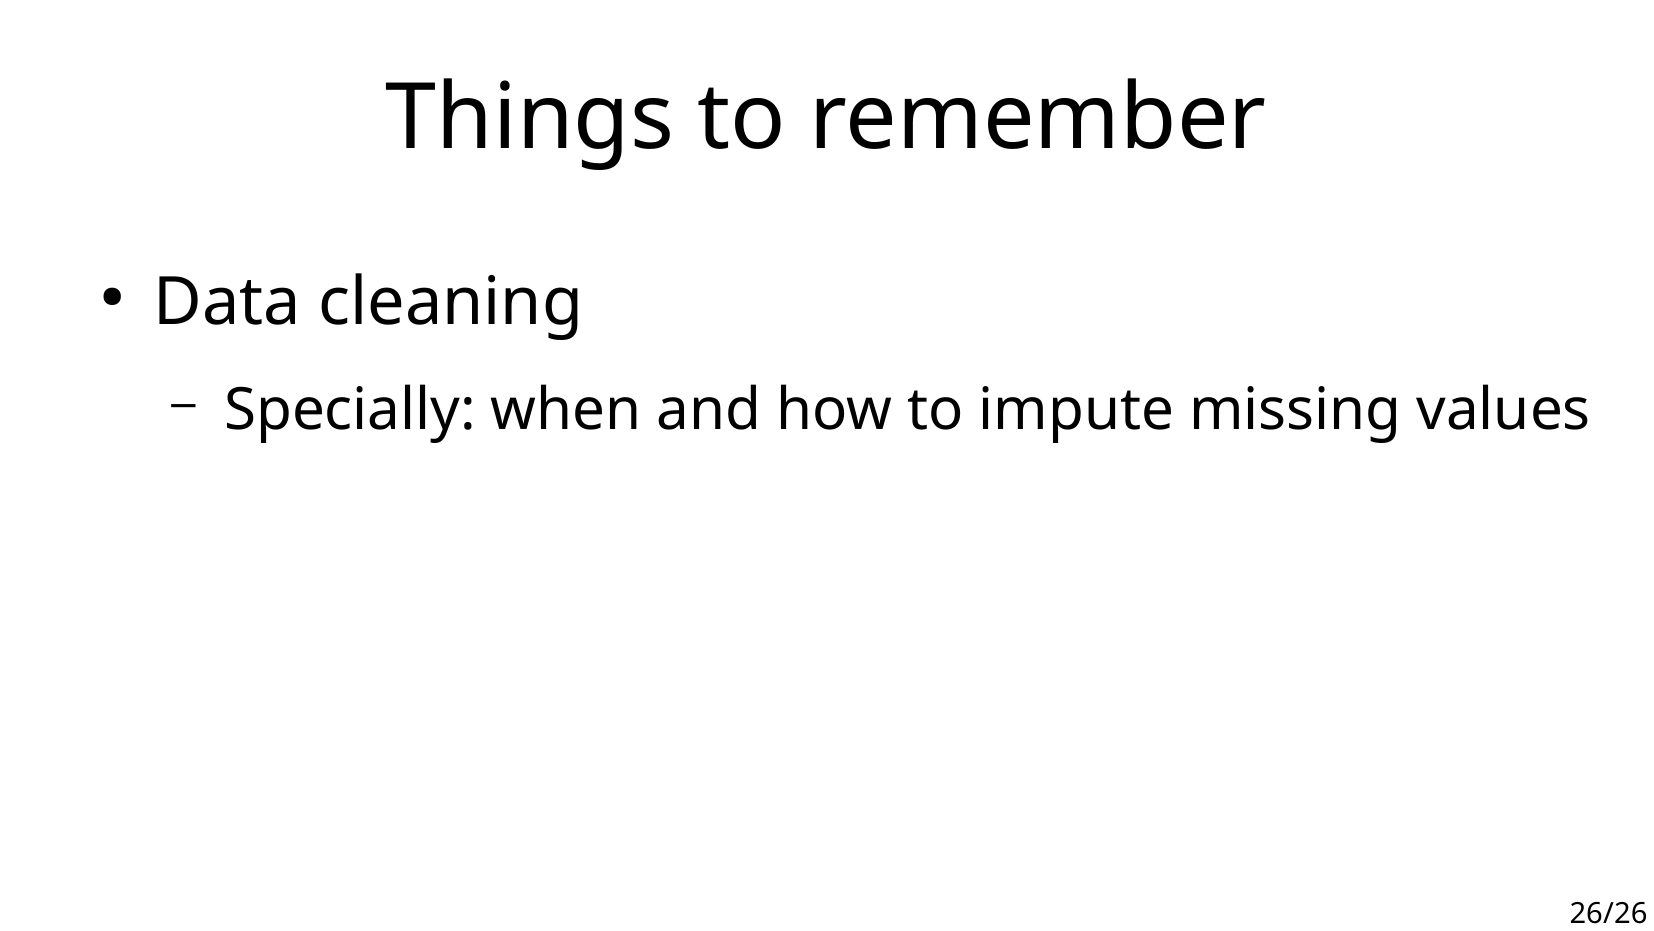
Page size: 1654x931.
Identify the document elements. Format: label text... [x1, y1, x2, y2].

title Things to remember [82, 1, 1571, 226]
list Data cleaning Specially: when and how to impute missing values [82, 253, 1606, 886]
